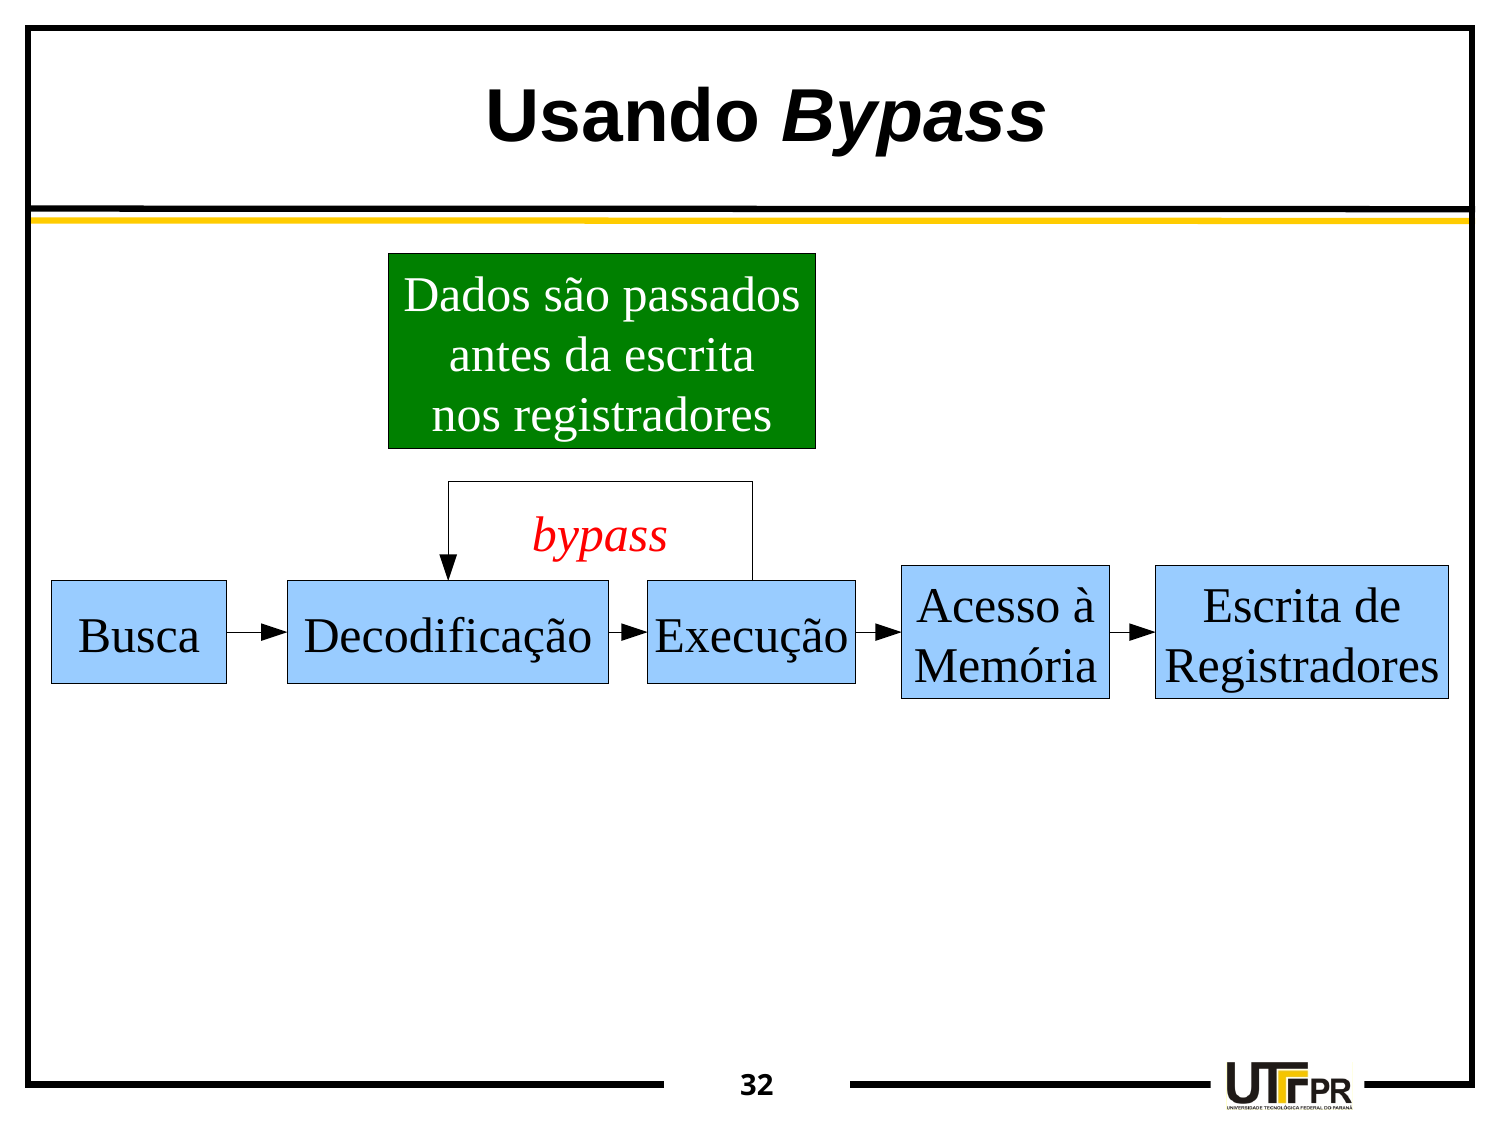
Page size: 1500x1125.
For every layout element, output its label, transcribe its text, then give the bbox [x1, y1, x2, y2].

text_box Dados são passados antes da escrita nos registradores [388, 253, 816, 449]
text_box Execução [647, 580, 856, 684]
title Usando Bypass [29, 73, 1477, 168]
text_box Acesso à Memória [901, 565, 1110, 699]
text_box Busca [51, 580, 227, 684]
picture [1226, 1062, 1353, 1110]
text_box Decodificação [287, 580, 609, 684]
text_box Escrita de Registradores [1155, 565, 1449, 699]
